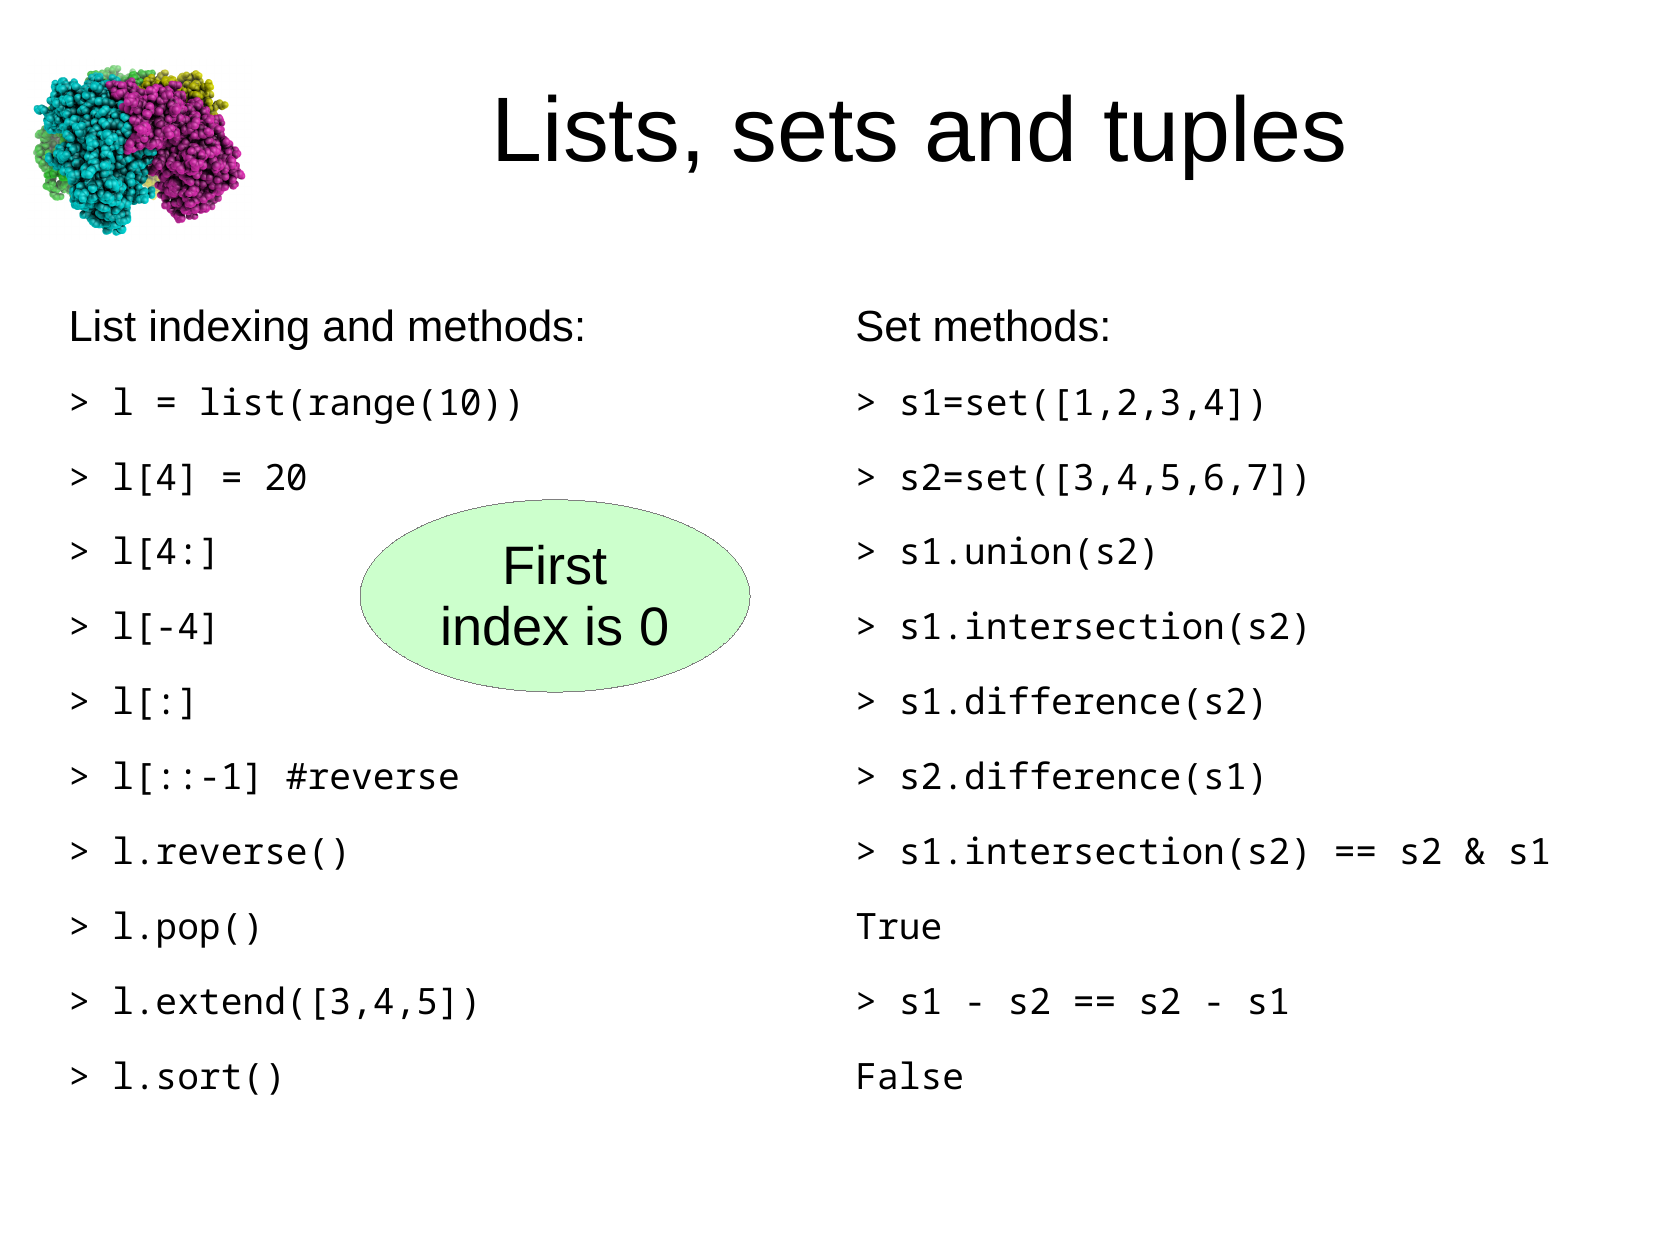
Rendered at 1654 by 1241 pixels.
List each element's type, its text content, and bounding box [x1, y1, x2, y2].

list Set methods: > s1=set([1,2,3,4]) > s2=set([3,4,5,6,7]) > s1.union(s2) > s1.intersection(s2) > s1.difference(s2) > s2.difference(s1) > s1.intersection(s2) == s2 & s1 True > s1 - s2 == s2 - s1 False [840, 302, 1637, 1106]
title Lists, sets and tuples [270, 25, 1571, 233]
text_box First index is 0 [360, 499, 751, 693]
list List indexing and methods: > l = list(range(10)) > l[4] = 20 > l[4:] > l[-4] > l[:] > l[::-1] #reverse > l.reverse() > l.pop() > l.extend([3,4,5]) > l.sort() [53, 302, 826, 1106]
picture [27, 59, 253, 240]
